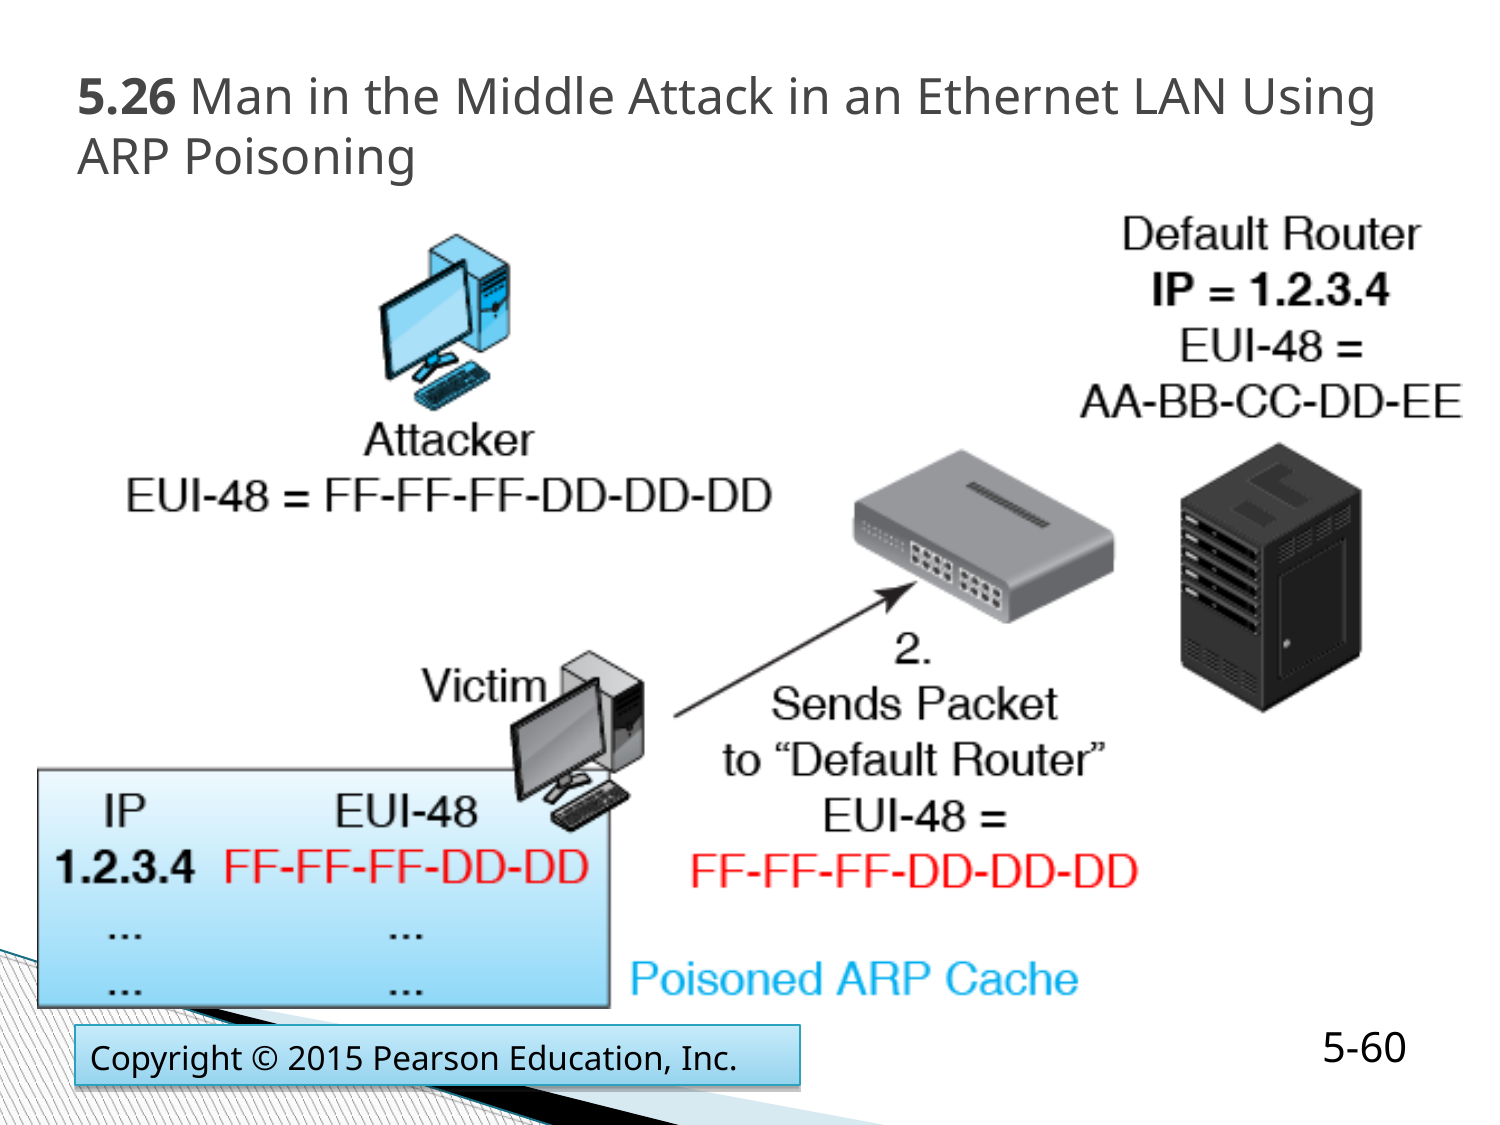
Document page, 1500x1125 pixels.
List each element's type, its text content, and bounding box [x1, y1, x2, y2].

title 5.26 Man in the Middle Attack in an Ethernet LAN Using ARP Poisoning [62, 50, 1413, 200]
footer Copyright © 2015 Pearson Education, Inc. [75, 1025, 800, 1085]
picture [0, 210, 1463, 1125]
slide_number 5-<number> [1262, 1025, 1423, 1085]
